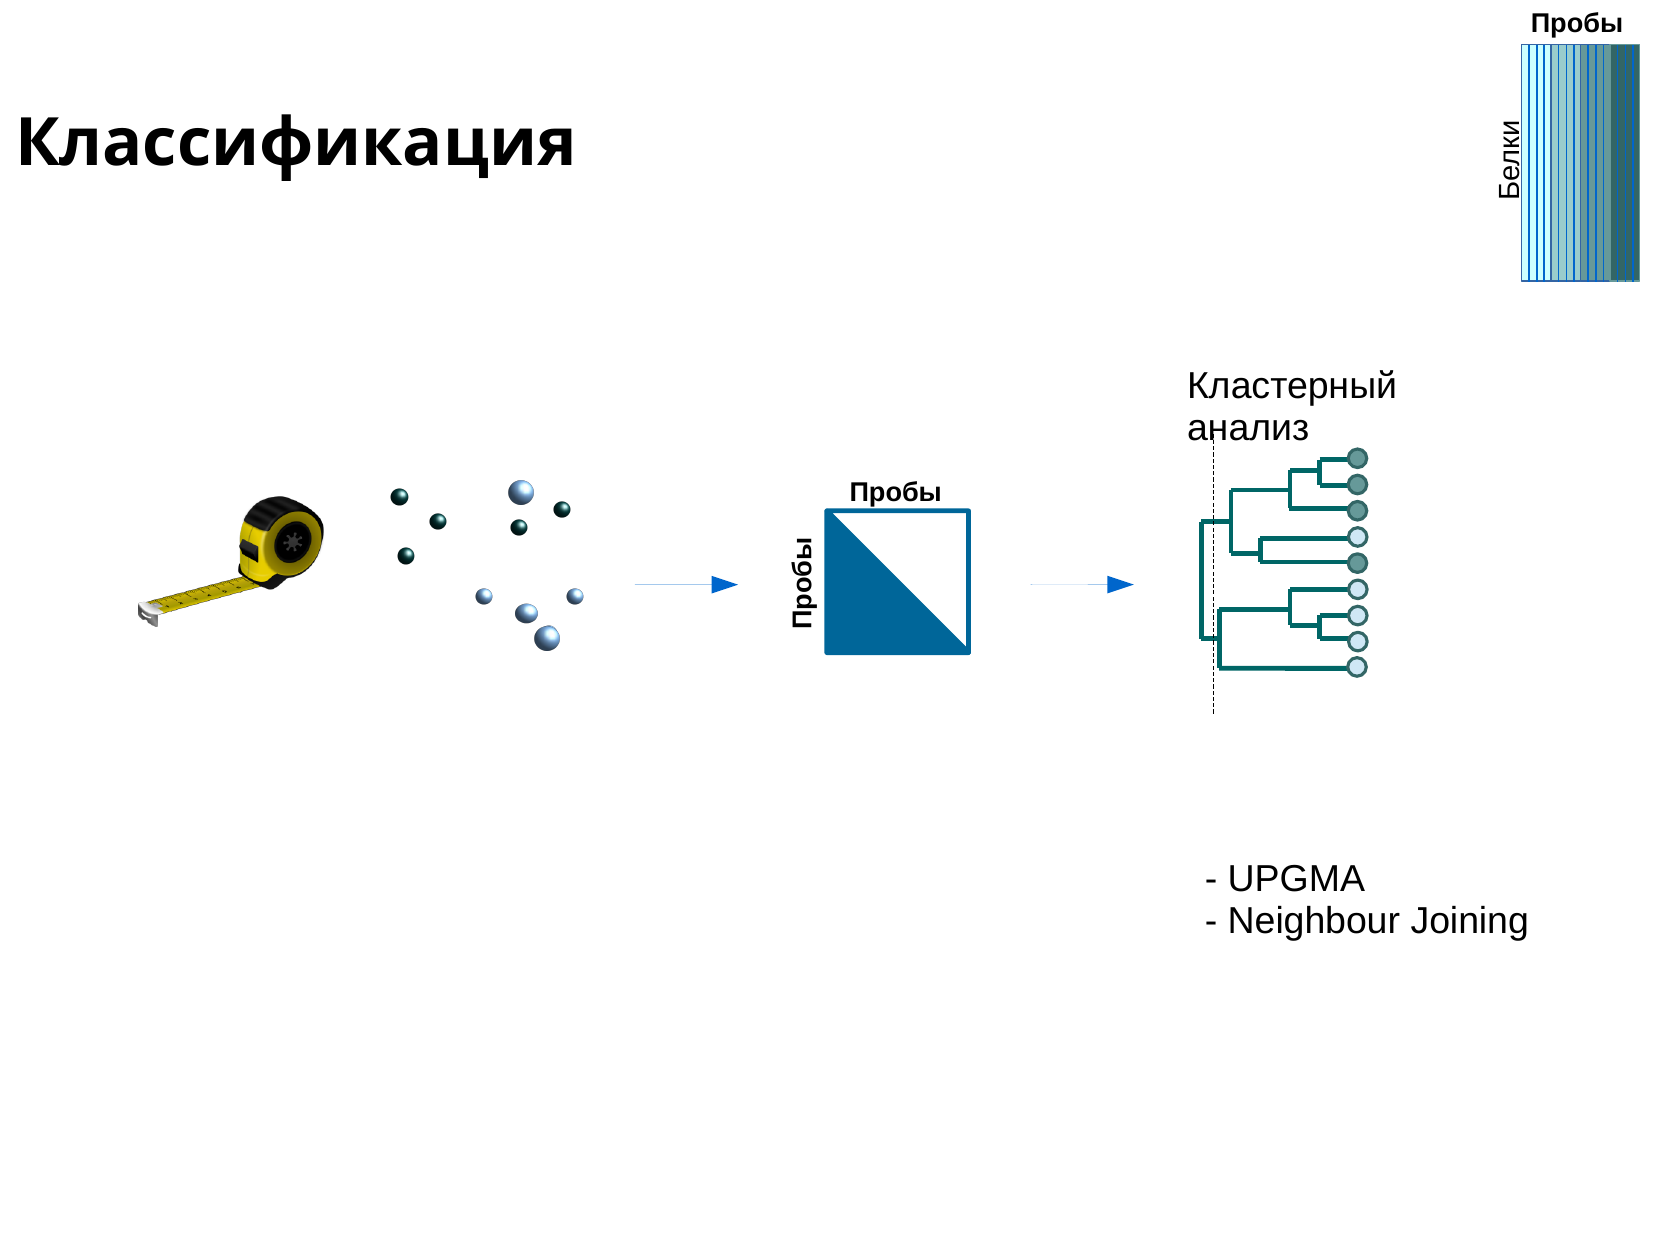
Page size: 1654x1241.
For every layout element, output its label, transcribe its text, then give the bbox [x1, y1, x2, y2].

text_box [1521, 44, 1640, 281]
text_box [826, 510, 969, 653]
text_box [1348, 475, 1367, 494]
text_box [1348, 553, 1367, 573]
text_box Пробы [834, 469, 957, 515]
text_box [1348, 501, 1367, 521]
text_box [1347, 657, 1367, 677]
text_box - UPGMA - Neighbour Joining [1189, 850, 1544, 950]
text_box [1348, 457, 1367, 468]
text_box [1348, 527, 1368, 547]
picture [138, 496, 325, 627]
text_box [1348, 606, 1368, 625]
text_box Пробы [779, 522, 825, 645]
text_box Пробы [1516, 0, 1652, 49]
text_box [1348, 580, 1368, 599]
text_box [1348, 632, 1368, 651]
text_box Кластерный анализ [1172, 357, 1423, 457]
text_box Белки [1485, 97, 1521, 216]
title Классификация [15, 19, 1521, 260]
